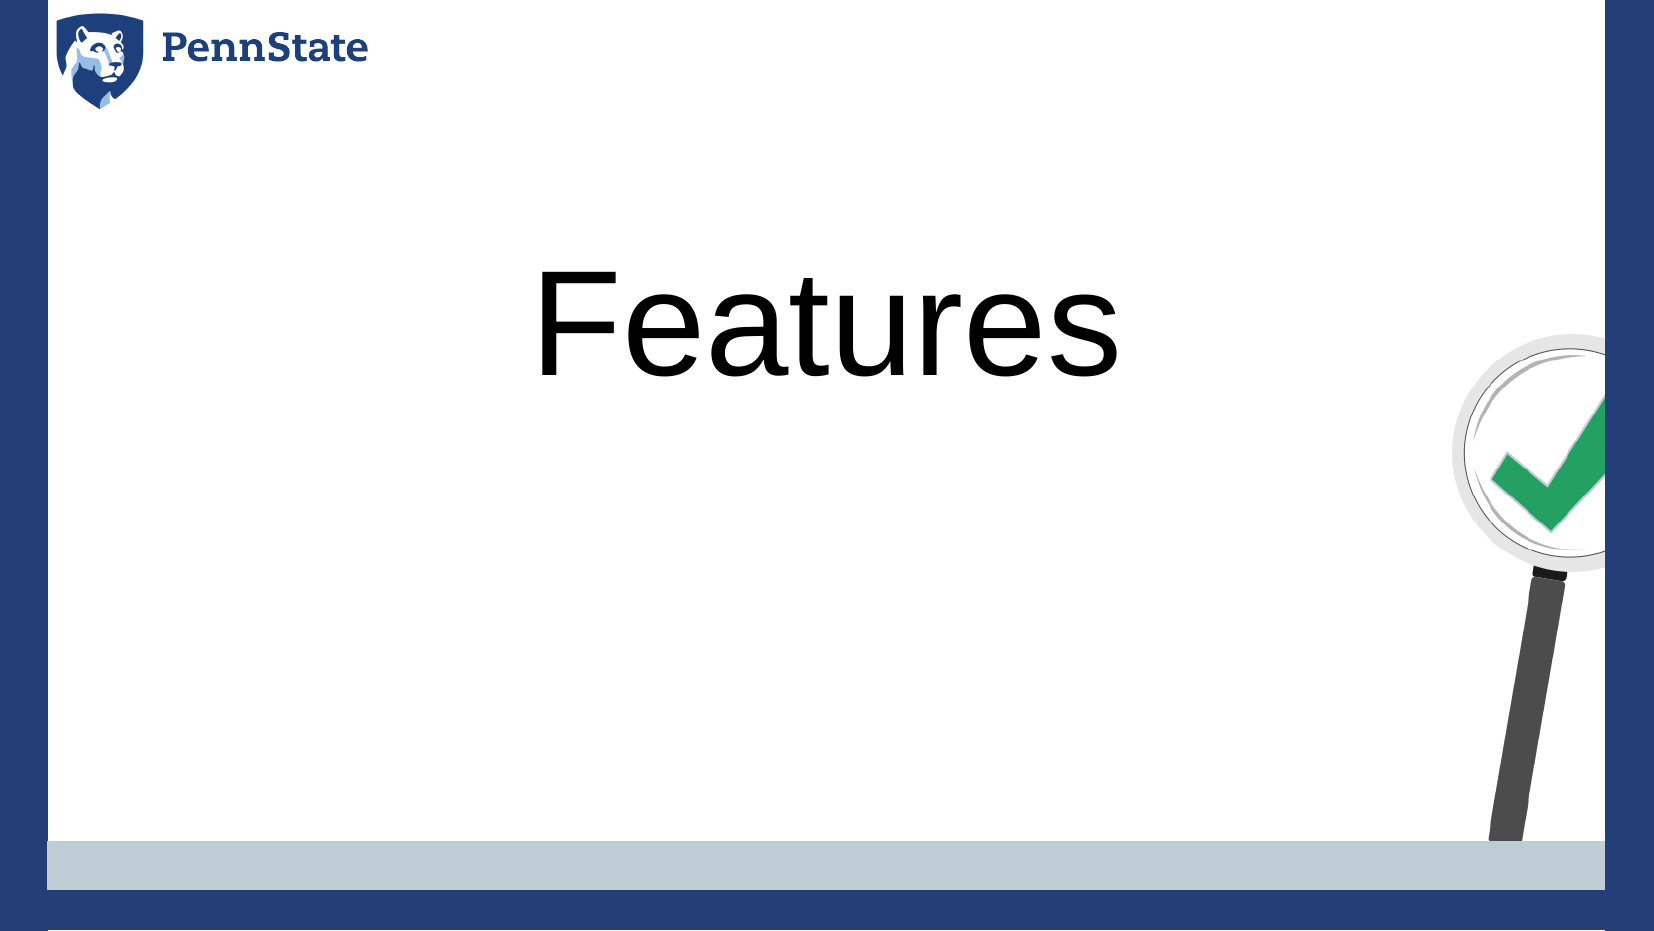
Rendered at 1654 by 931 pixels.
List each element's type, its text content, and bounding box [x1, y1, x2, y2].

list Features [261, 240, 1393, 436]
picture [1452, 334, 1605, 841]
picture [48, 0, 411, 152]
